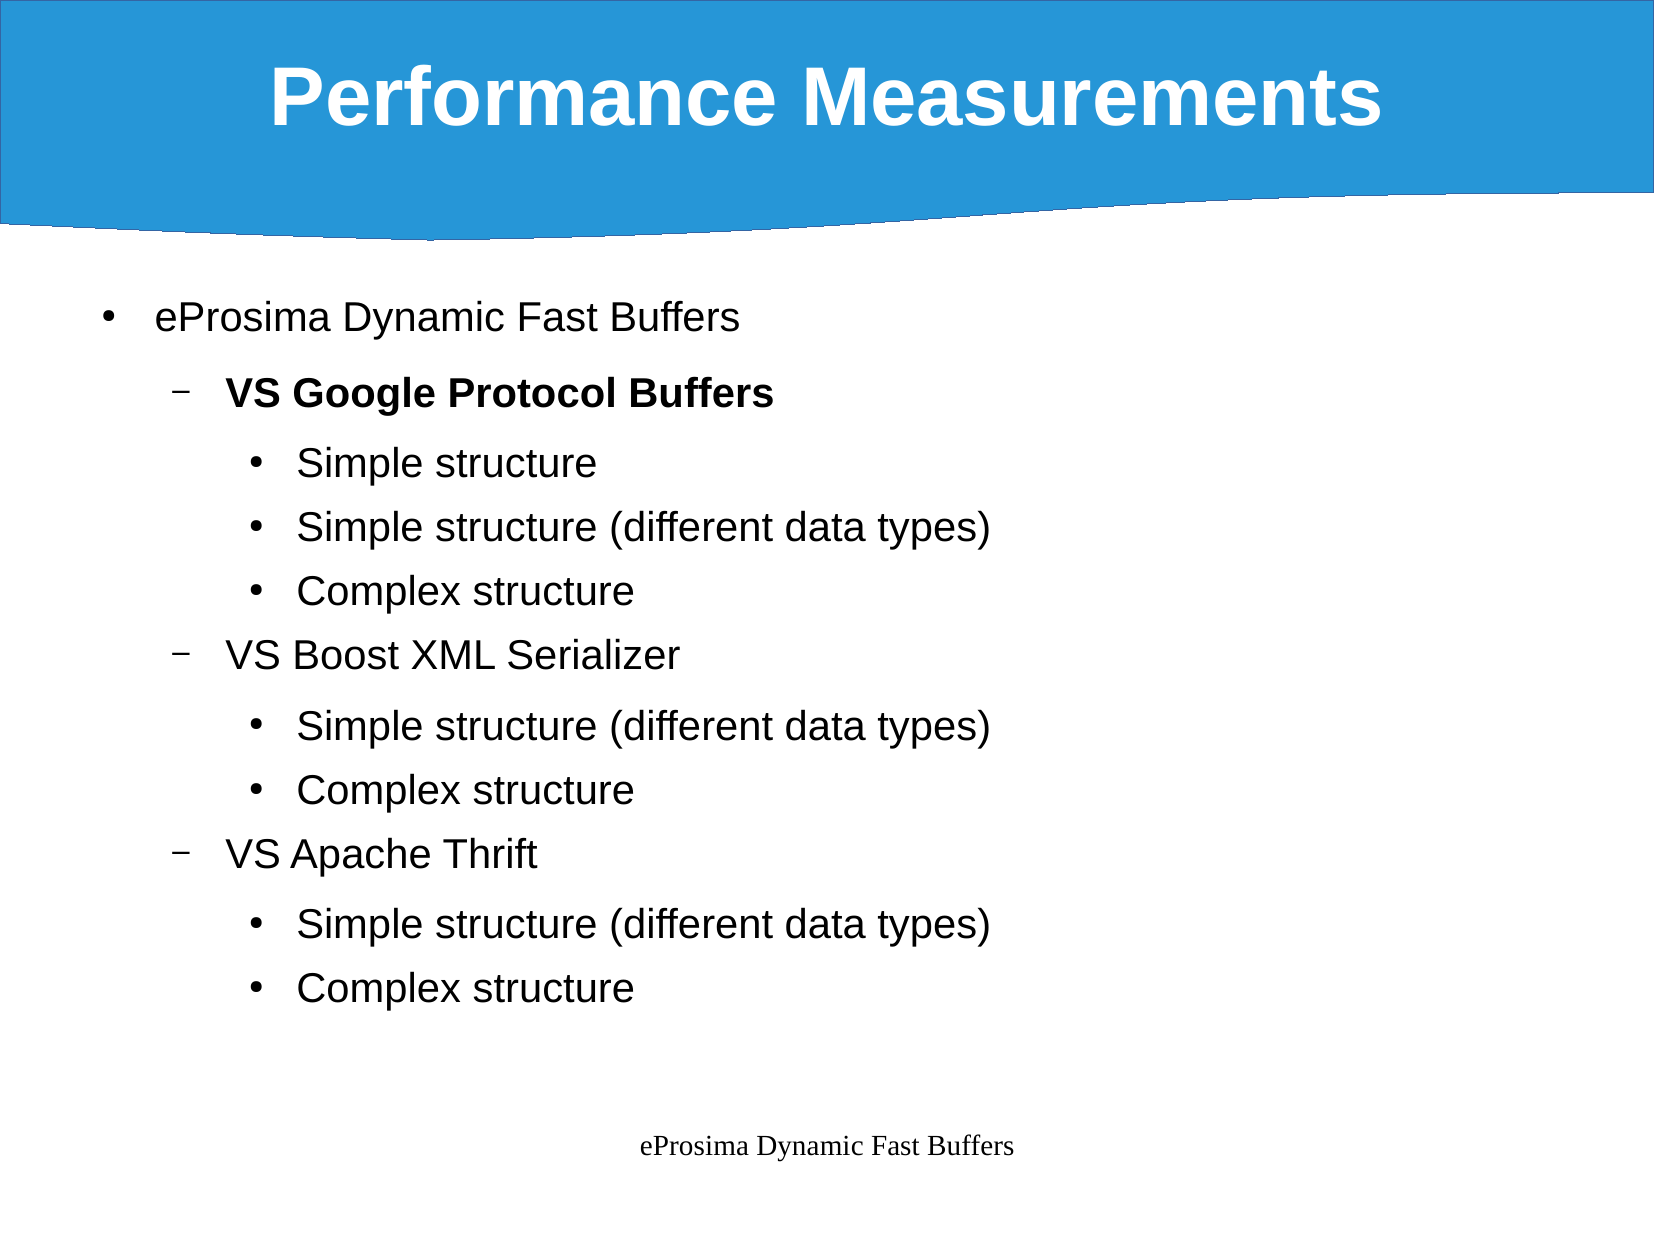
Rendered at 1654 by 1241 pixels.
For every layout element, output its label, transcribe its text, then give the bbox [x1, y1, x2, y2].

text_box Performance Measurements [0, 0, 1654, 241]
list eProsima Dynamic Fast Buffers VS Google Protocol Buffers Simple structure Simple structure (different data types) Complex structure VS Boost XML Serializer Simple structure (different data types) Complex structure VS Apache Thrift Simple structure (different data types) Complex structure [83, 293, 1456, 1144]
